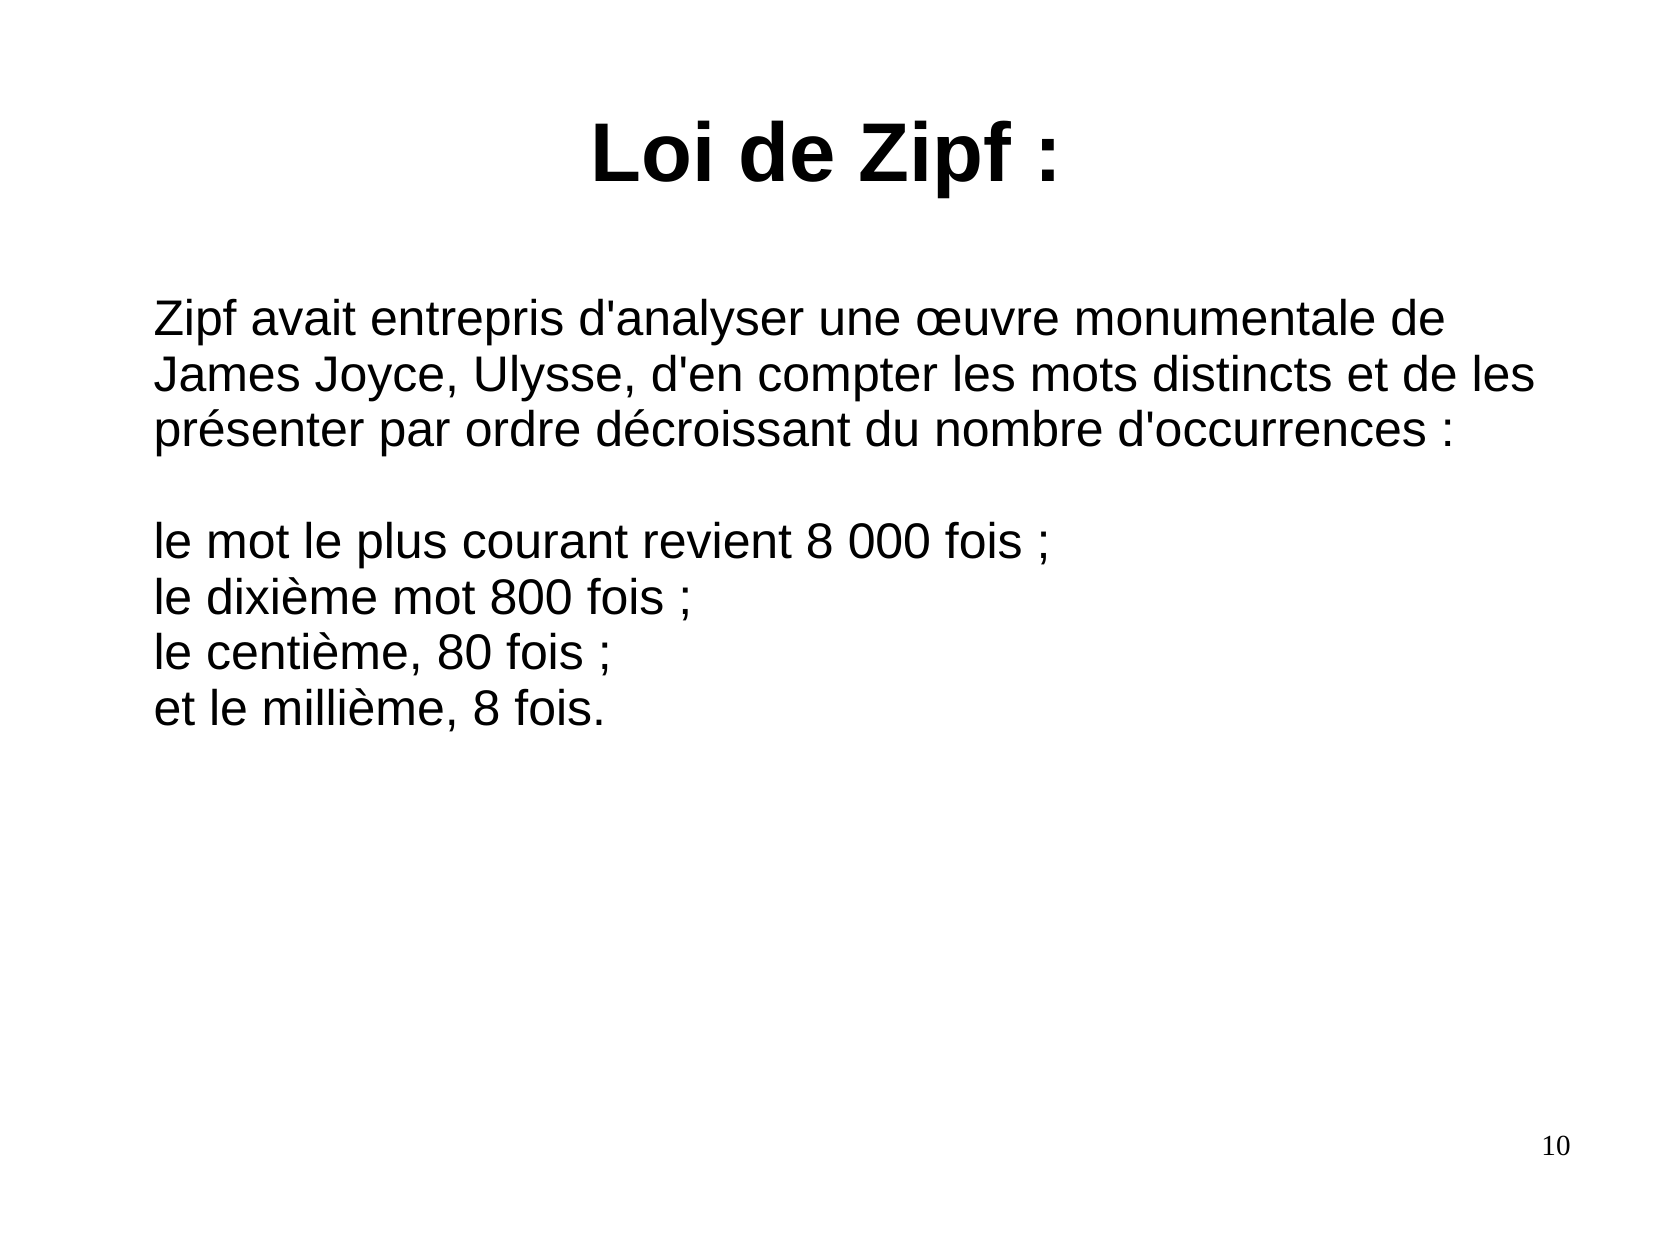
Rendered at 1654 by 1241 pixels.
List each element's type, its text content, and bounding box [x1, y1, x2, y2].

list Zipf avait entrepris d'analyser une œuvre monumentale de James Joyce, Ulysse, d'en compter les mots distincts et de les présenter par ordre décroissant du nombre d'occurrences : le mot le plus courant revient 8 000 fois ; le dixième mot 800 fois ; le centième, 80 fois ; et le millième, 8 fois. [82, 290, 1571, 1109]
title Loi de Zipf : [82, 49, 1571, 257]
